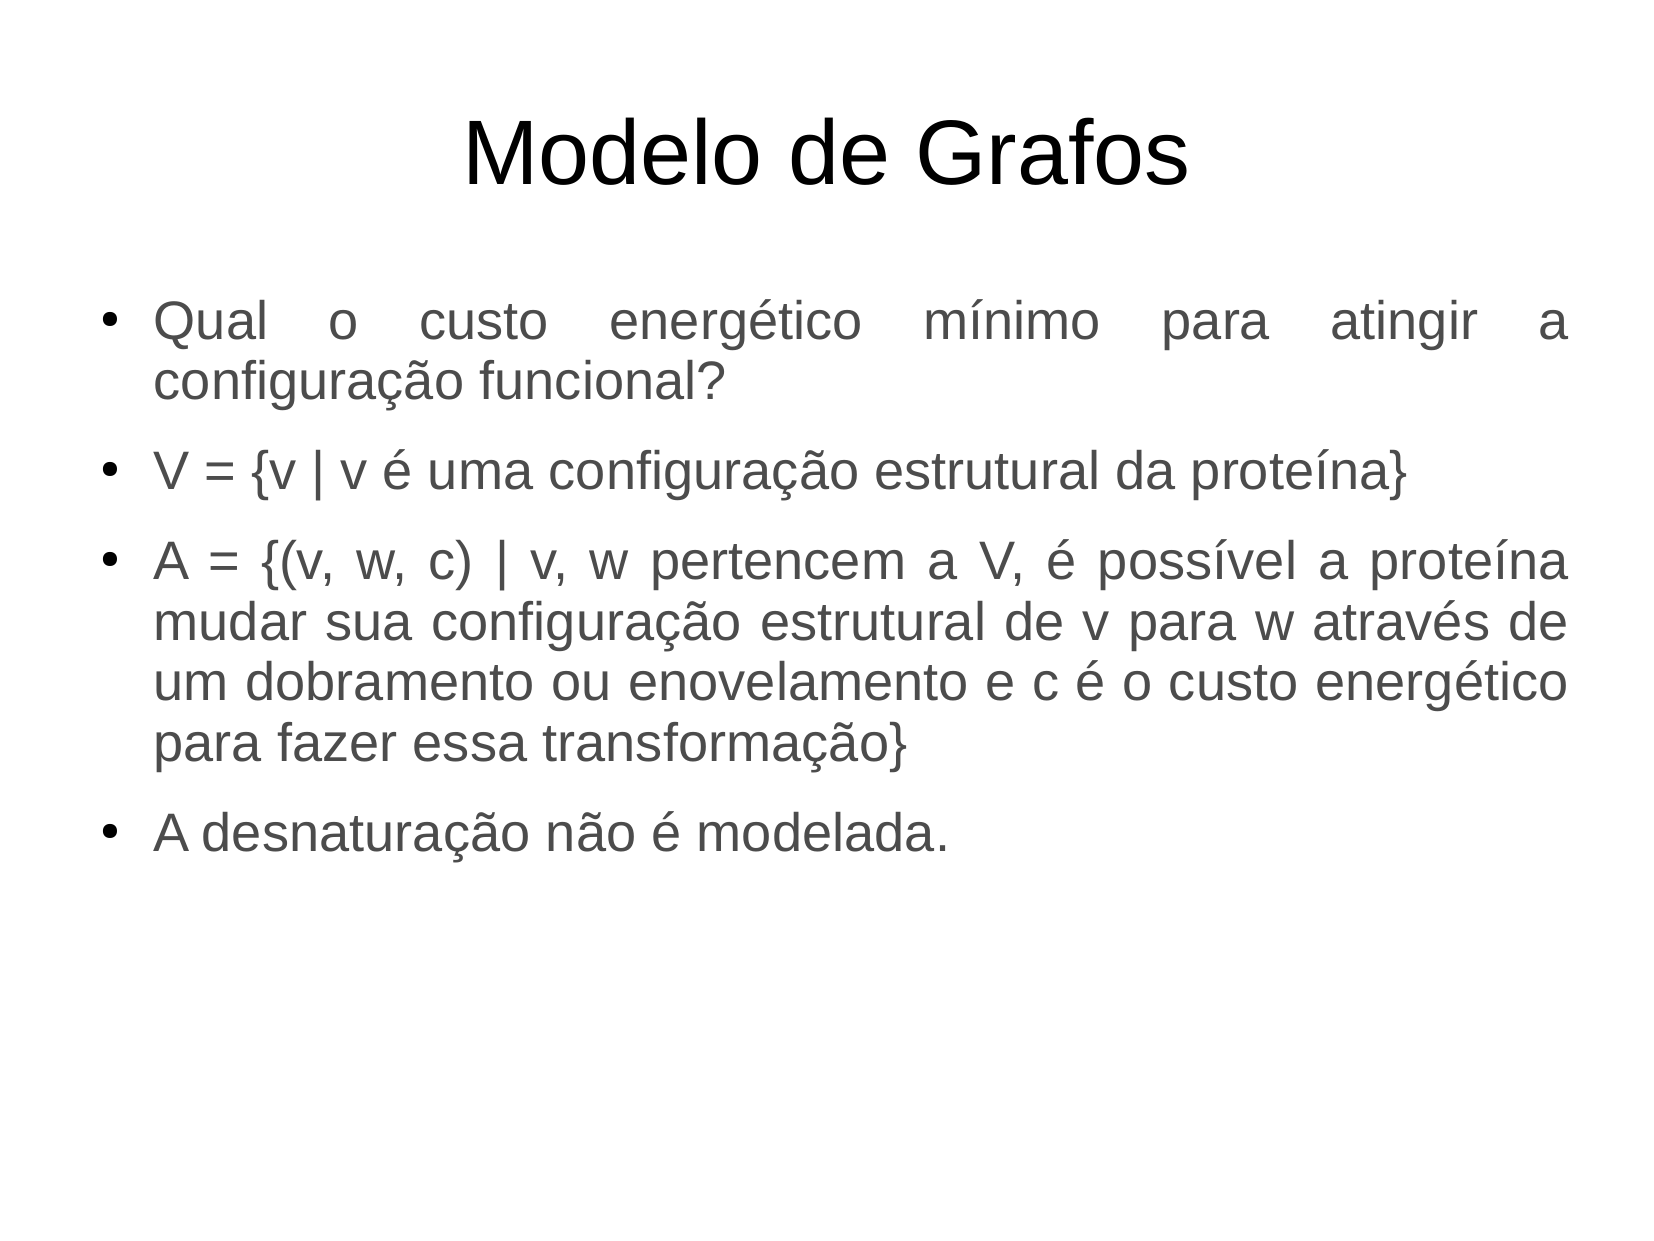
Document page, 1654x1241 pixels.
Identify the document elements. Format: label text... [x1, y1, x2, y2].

list Qual o custo energético mínimo para atingir a configuração funcional? V = {v | v é uma configuração estrutural da proteína} A = {(v, w, c) | v, w pertencem a V, é possível a proteína mudar sua configuração estrutural de v para w através de um dobramento ou enovelamento e c é o custo energético para fazer essa transformação} A desnaturação não é modelada. [82, 290, 1571, 1109]
title Modelo de Grafos [82, 49, 1571, 257]
